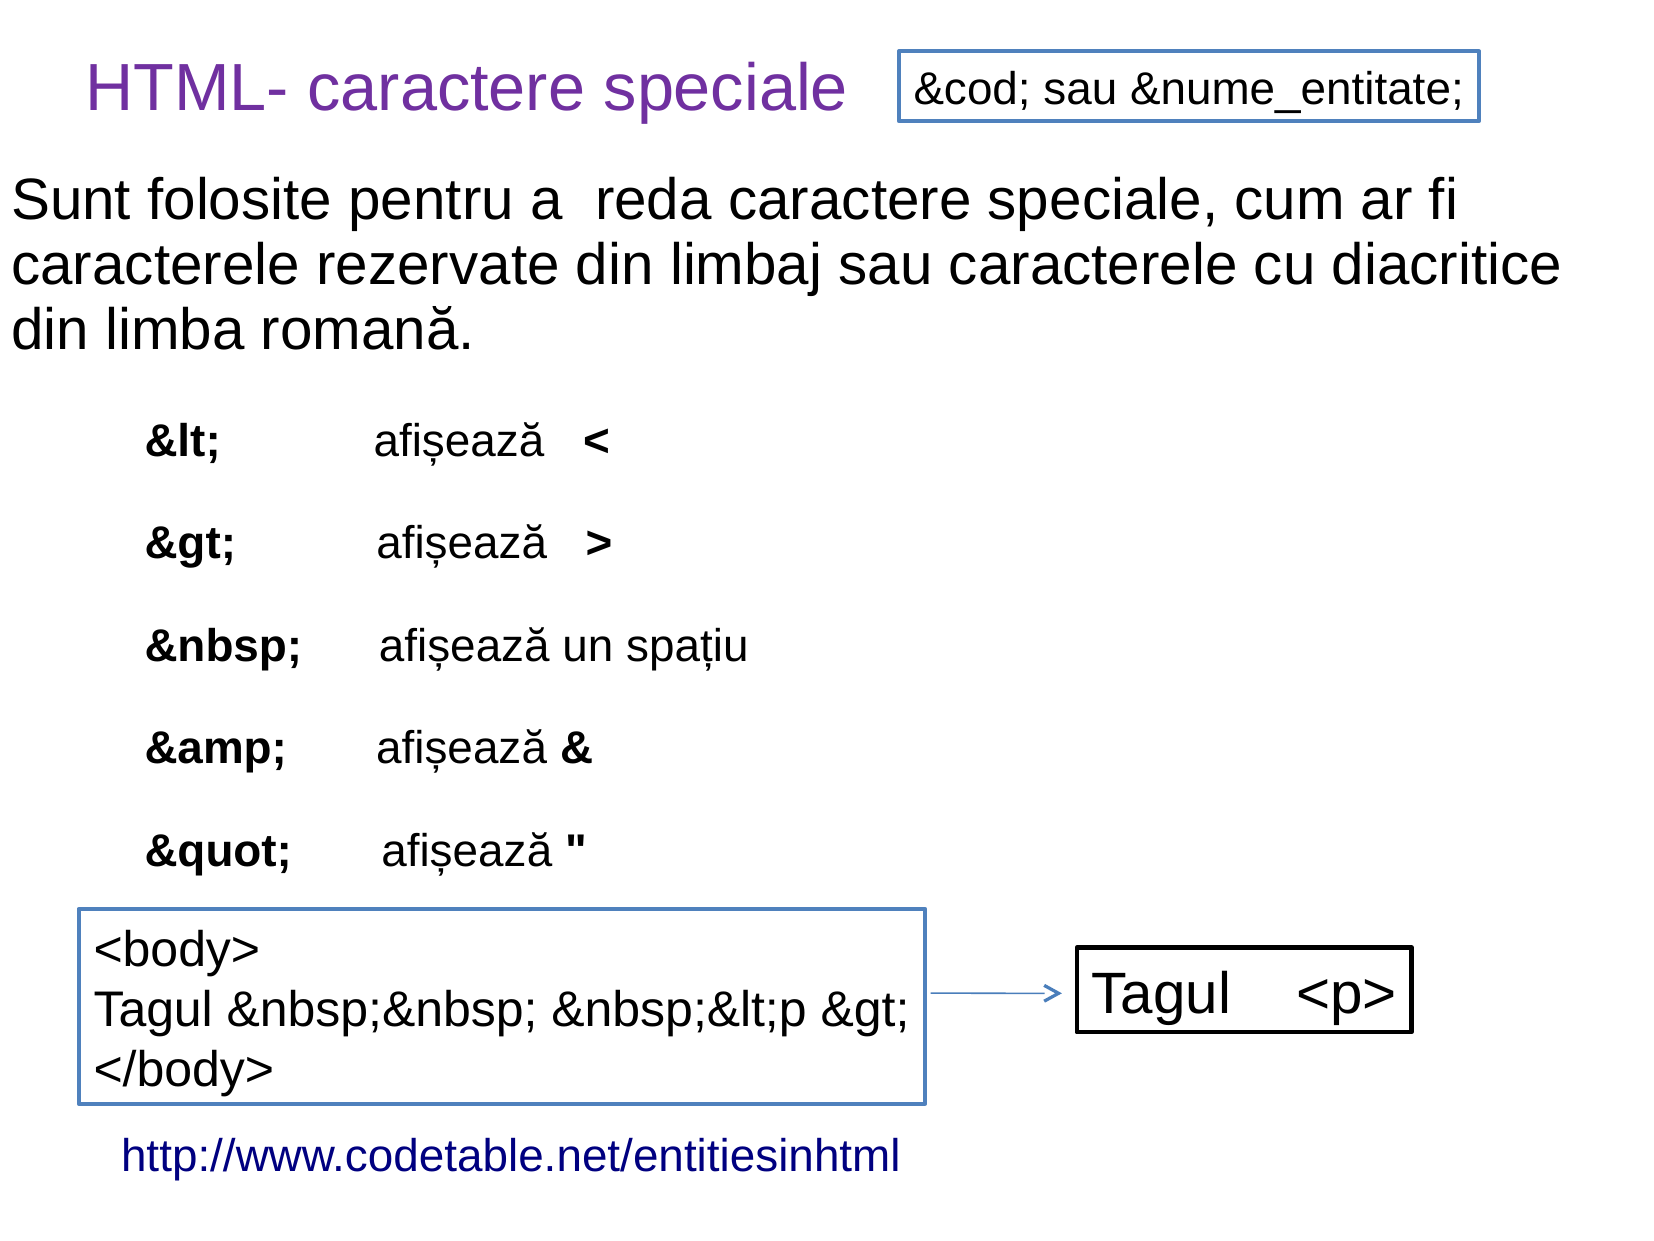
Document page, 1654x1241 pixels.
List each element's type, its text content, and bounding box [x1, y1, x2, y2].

text_box &cod; sau &nume_entitate; [898, 51, 1479, 122]
text_box http://www.codetable.net/entitiesinhtml [106, 1122, 1170, 1193]
text_box &lt; afișează < &gt; afișează > &nbsp; afișează un spațiu &amp; afișează & &quot; afișează " [129, 407, 886, 884]
text_box Tagul <p> [1076, 947, 1412, 1033]
text_box <body> Tagul &nbsp;&nbsp; &nbsp;&lt;p &gt; </body> [78, 908, 925, 1104]
text_box HTML- caractere speciale Sunt folosite pentru a reda caractere speciale, cum ar fi caracterele rezervate din limbaj sau caracterele cu diacritice din limba romană. [0, 42, 1654, 579]
